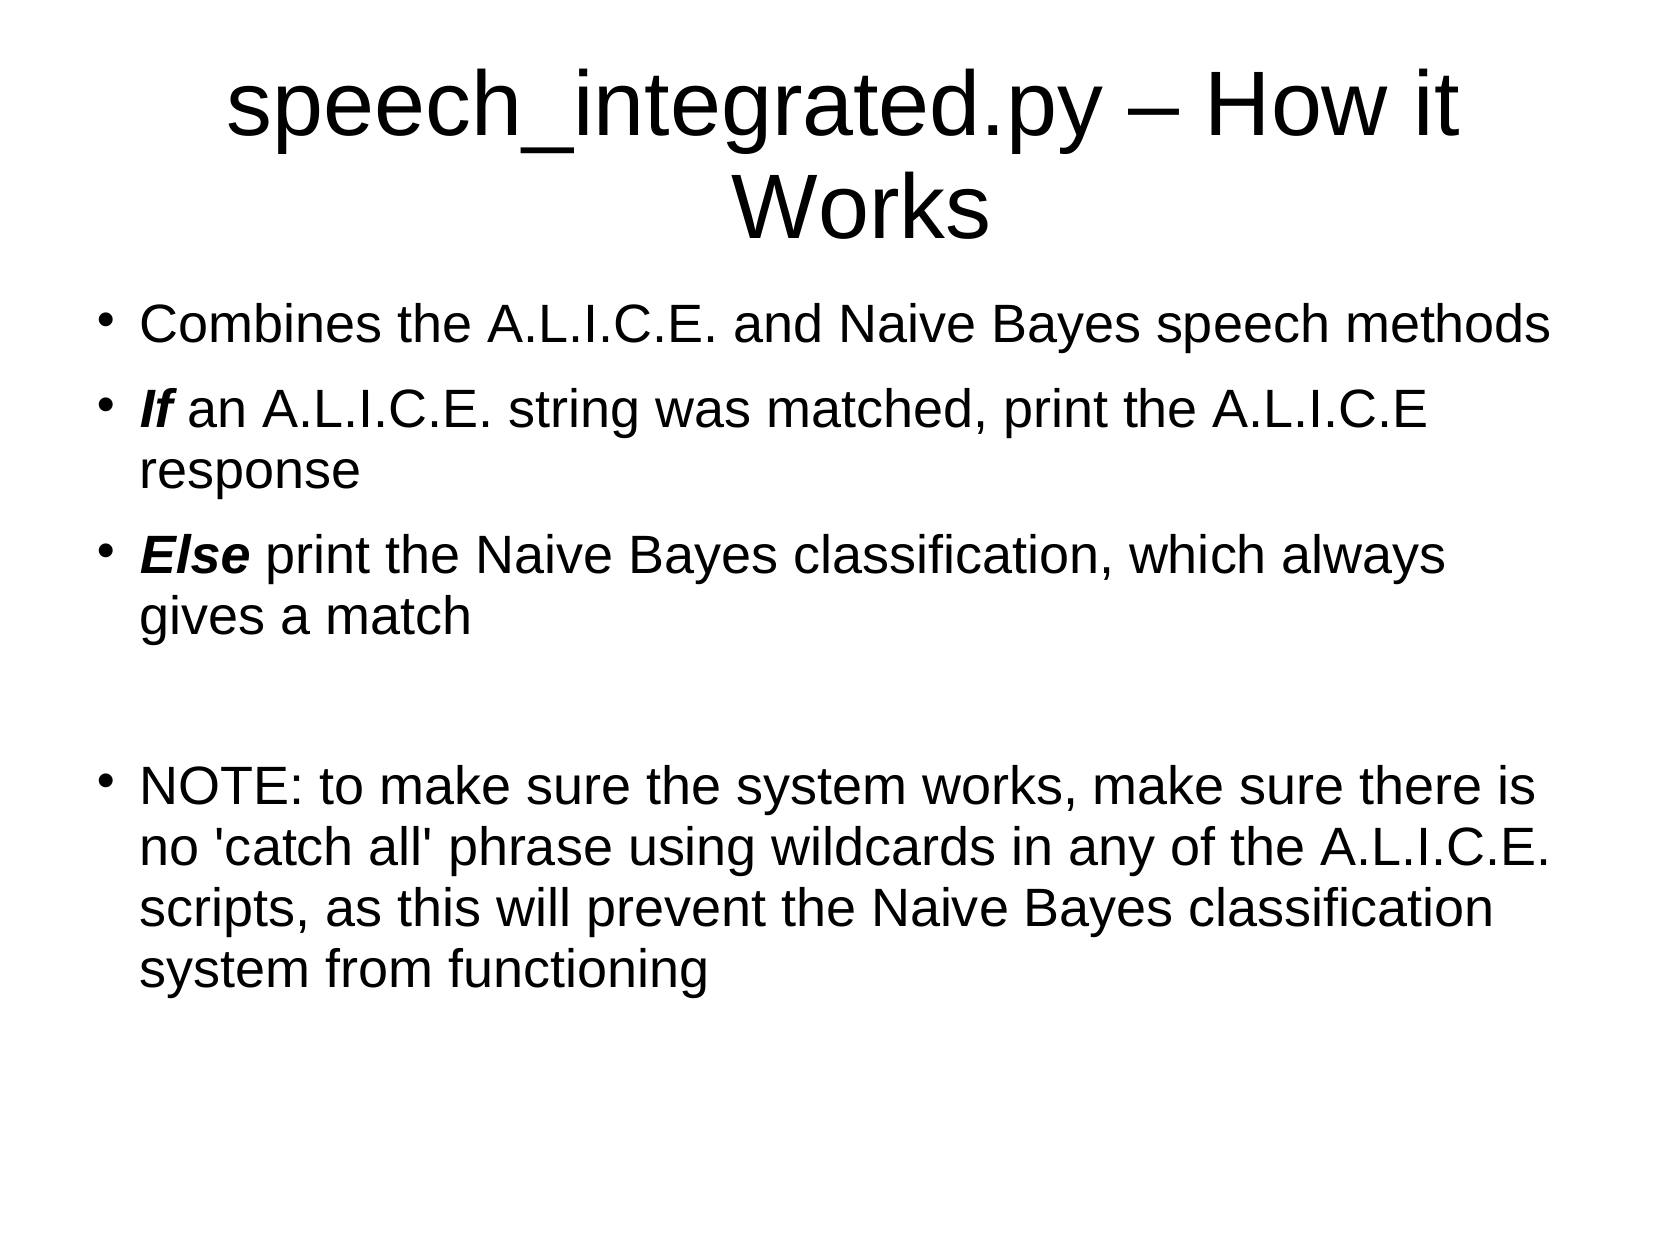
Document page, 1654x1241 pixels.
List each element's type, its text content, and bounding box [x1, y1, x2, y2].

list Combines the A.L.I.C.E. and Naive Bayes speech methods If an A.L.I.C.E. string was matched, print the A.L.I.C.E response Else print the Naive Bayes classification, which always gives a match NOTE: to make sure the system works, make sure there is no 'catch all' phrase using wildcards in any of the A.L.I.C.E. scripts, as this will prevent the Naive Bayes classification system from functioning [82, 290, 1571, 1010]
title speech_integrated.py – How it Works [82, 49, 1571, 257]
